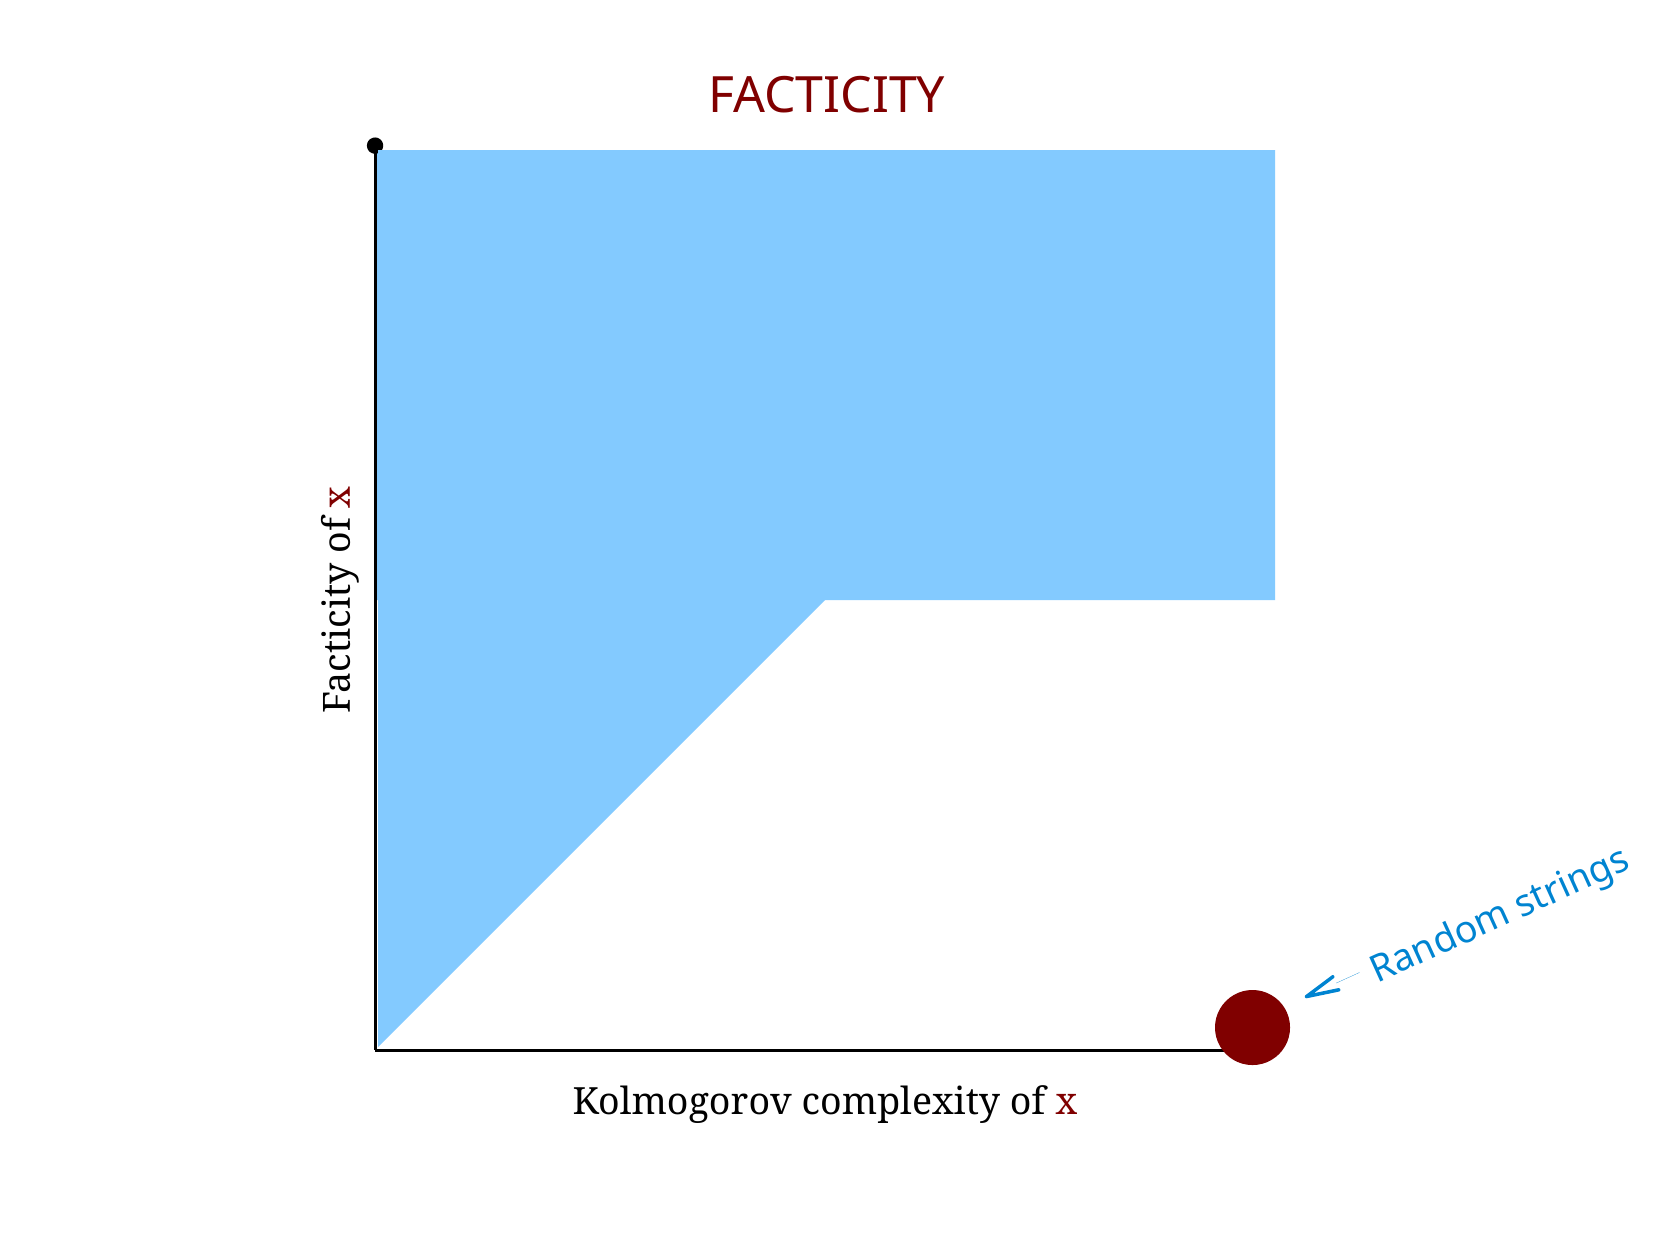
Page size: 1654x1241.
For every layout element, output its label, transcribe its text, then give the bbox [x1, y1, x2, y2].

text_box [1215, 990, 1291, 1066]
text_box Kolmogorov complexity of x [375, 1067, 1276, 1126]
text_box [377, 150, 1276, 1047]
text_box Facticity of x [302, 150, 361, 1051]
text_box Random strings [1344, 810, 1654, 1046]
title FACTICITY [82, 64, 1571, 123]
